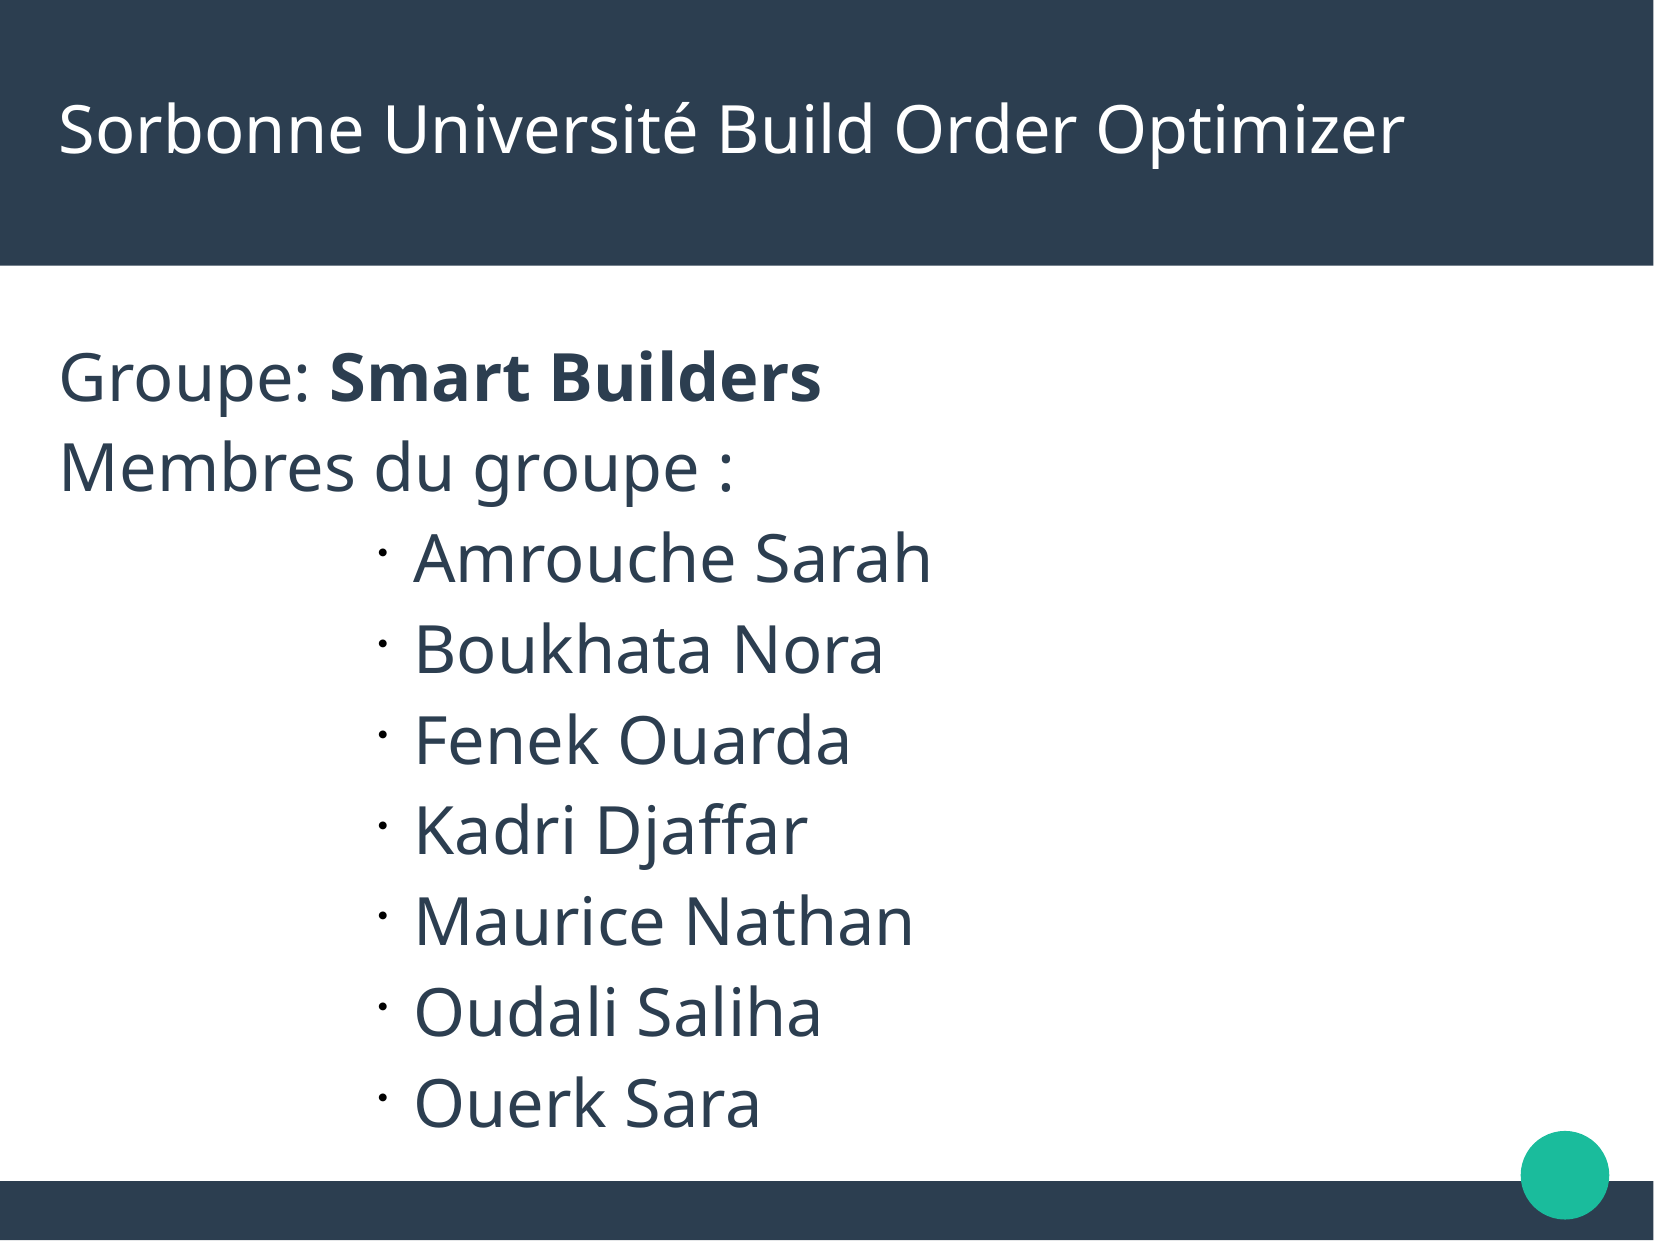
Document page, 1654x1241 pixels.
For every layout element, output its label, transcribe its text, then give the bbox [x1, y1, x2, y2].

title Sorbonne Université Build Order Optimizer [59, 49, 1595, 207]
subtitle Groupe: Smart Builders Membres du groupe : Amrouche Sarah Boukhata Nora Fenek Ouarda Kadri Djaffar Maurice Nathan Oudali Saliha Ouerk Sara [59, 324, 1595, 1152]
